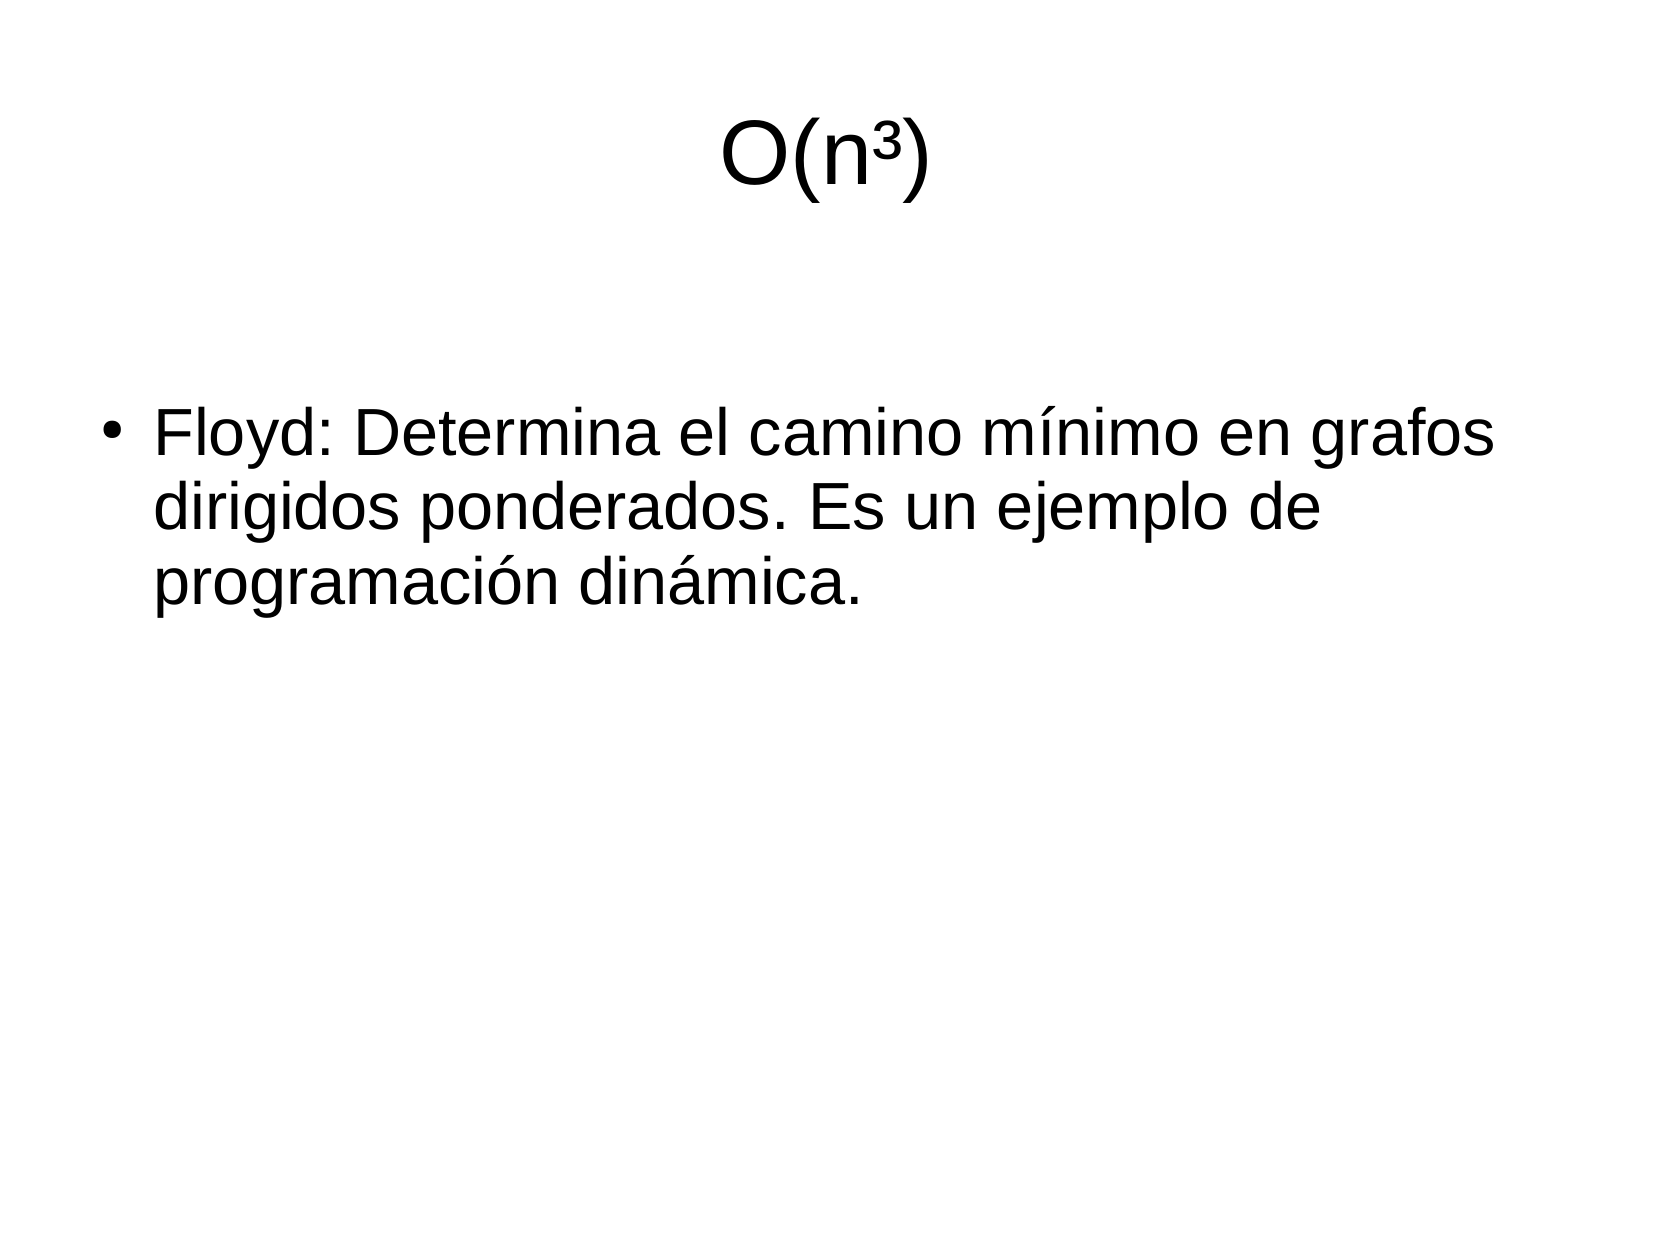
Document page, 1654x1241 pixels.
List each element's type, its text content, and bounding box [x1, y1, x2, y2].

title O(n³) [82, 49, 1571, 257]
list Floyd: Determina el camino mínimo en grafos dirigidos ponderados. Es un ejemplo de programación dinámica. [82, 290, 1571, 1010]
